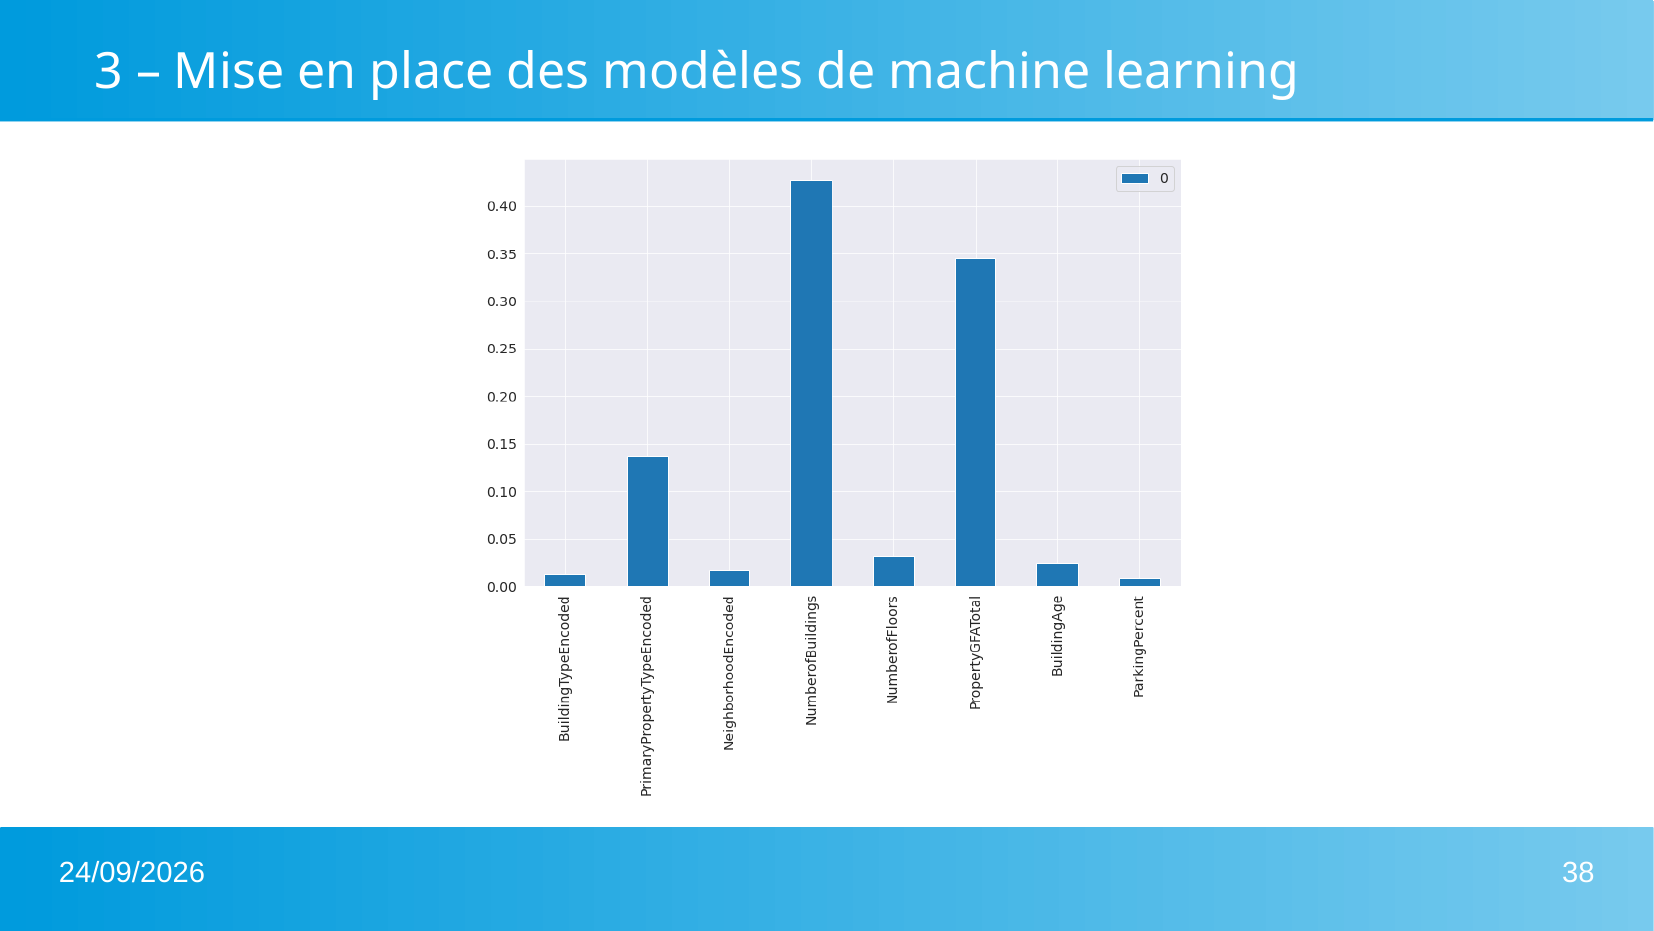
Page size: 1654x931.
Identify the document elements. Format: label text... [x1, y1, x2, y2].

title 3 – Mise en place des modèles de machine learning [59, 29, 1595, 108]
picture [479, 152, 1186, 801]
